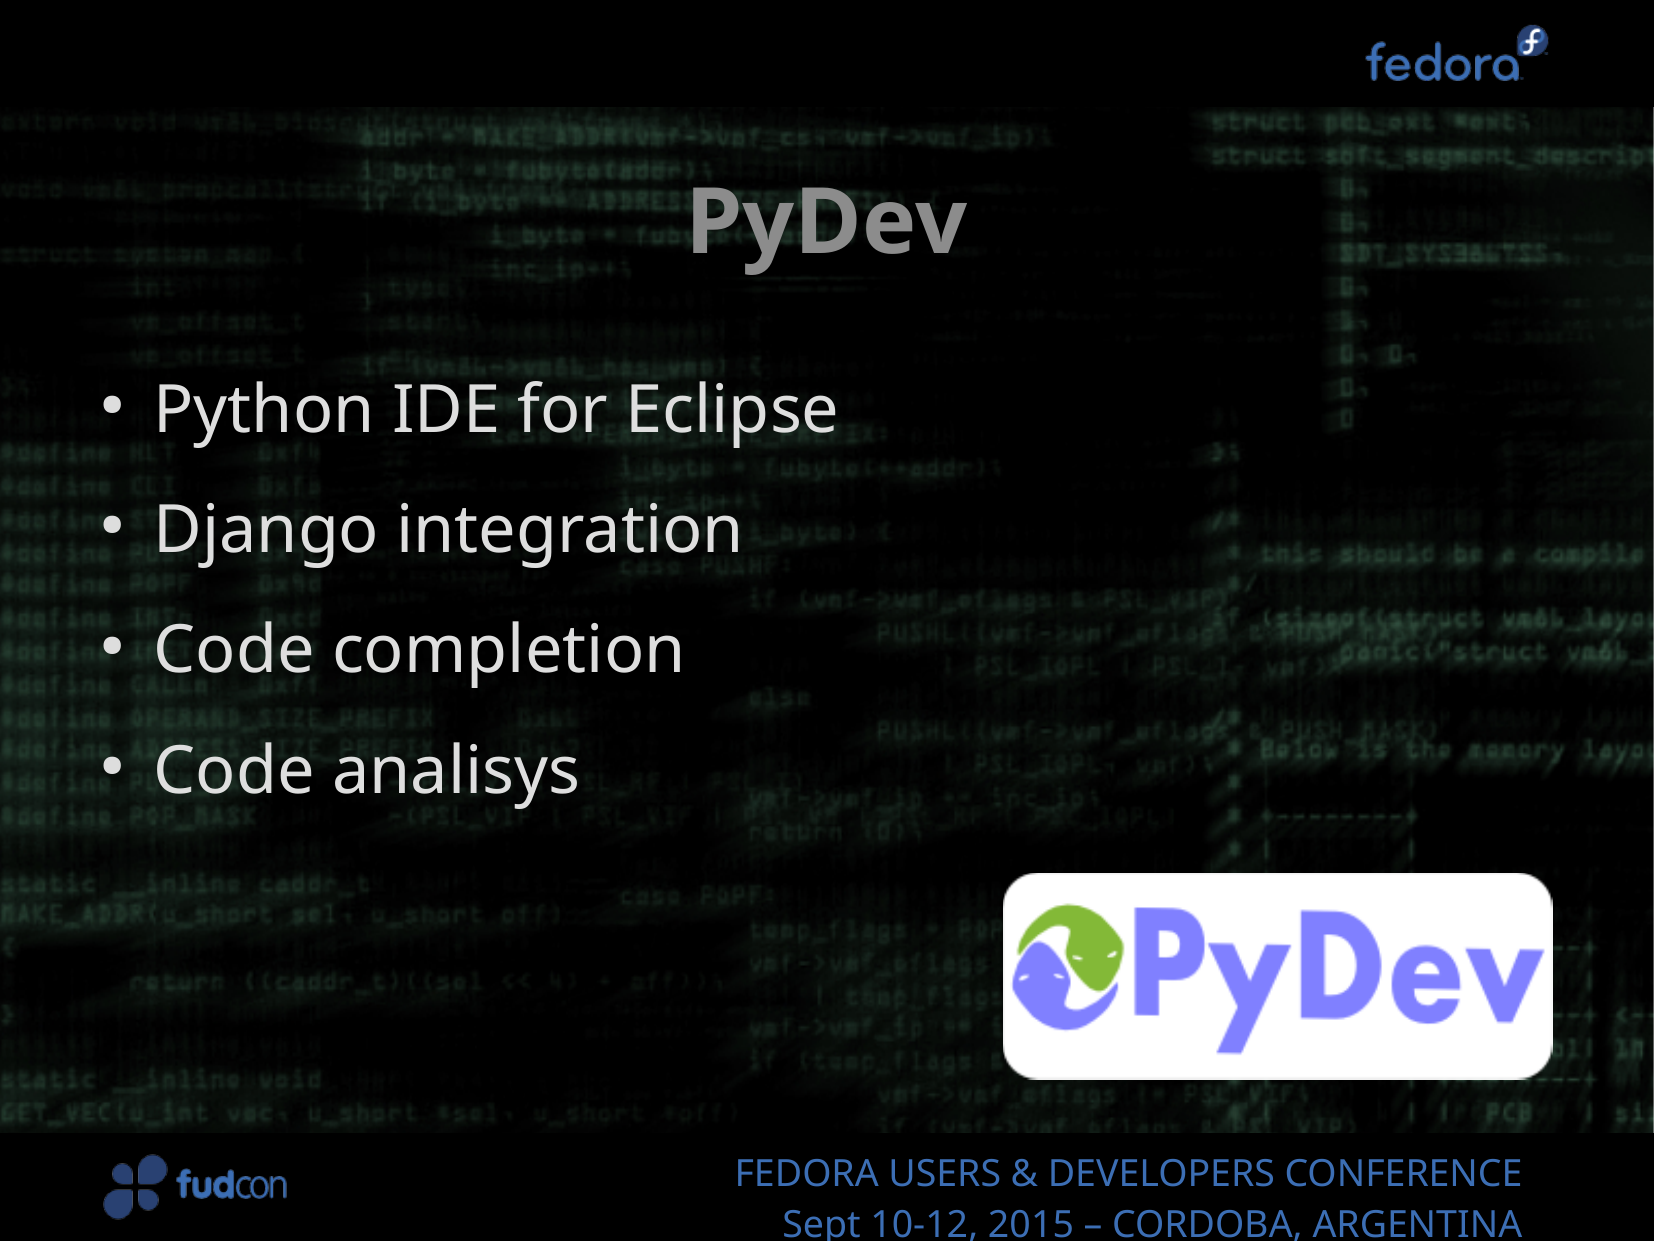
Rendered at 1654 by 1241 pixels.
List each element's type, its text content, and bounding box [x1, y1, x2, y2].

picture [0, 0, 1654, 1241]
title PyDev [82, 114, 1571, 322]
list Python IDE for Eclipse Django integration Code completion Code analisys [82, 361, 1571, 1081]
